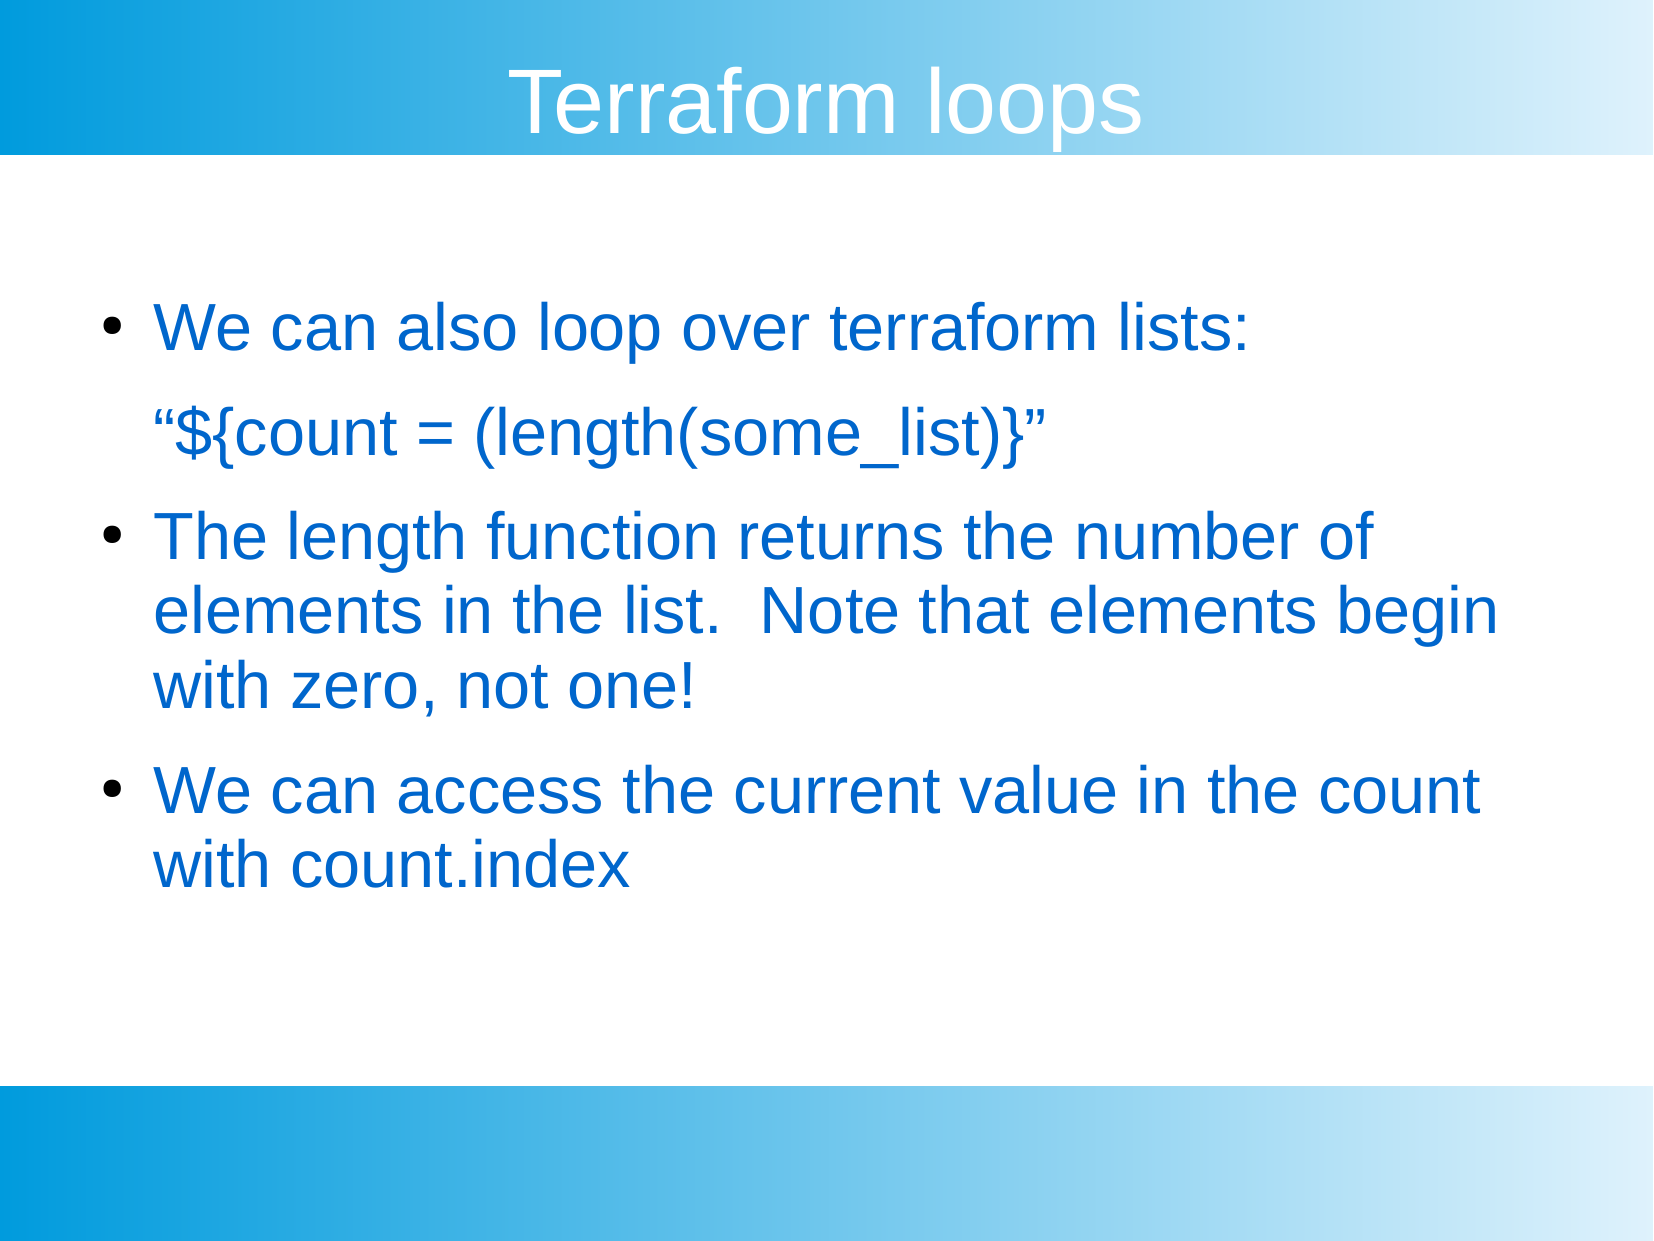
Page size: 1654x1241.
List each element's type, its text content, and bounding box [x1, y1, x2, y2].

title Terraform loops [82, 49, 1571, 155]
list We can also loop over terraform lists: “${count = (length(some_list)}” The length function returns the number of elements in the list. Note that elements begin with zero, not one! We can access the current value in the count with count.index [82, 290, 1571, 1010]
